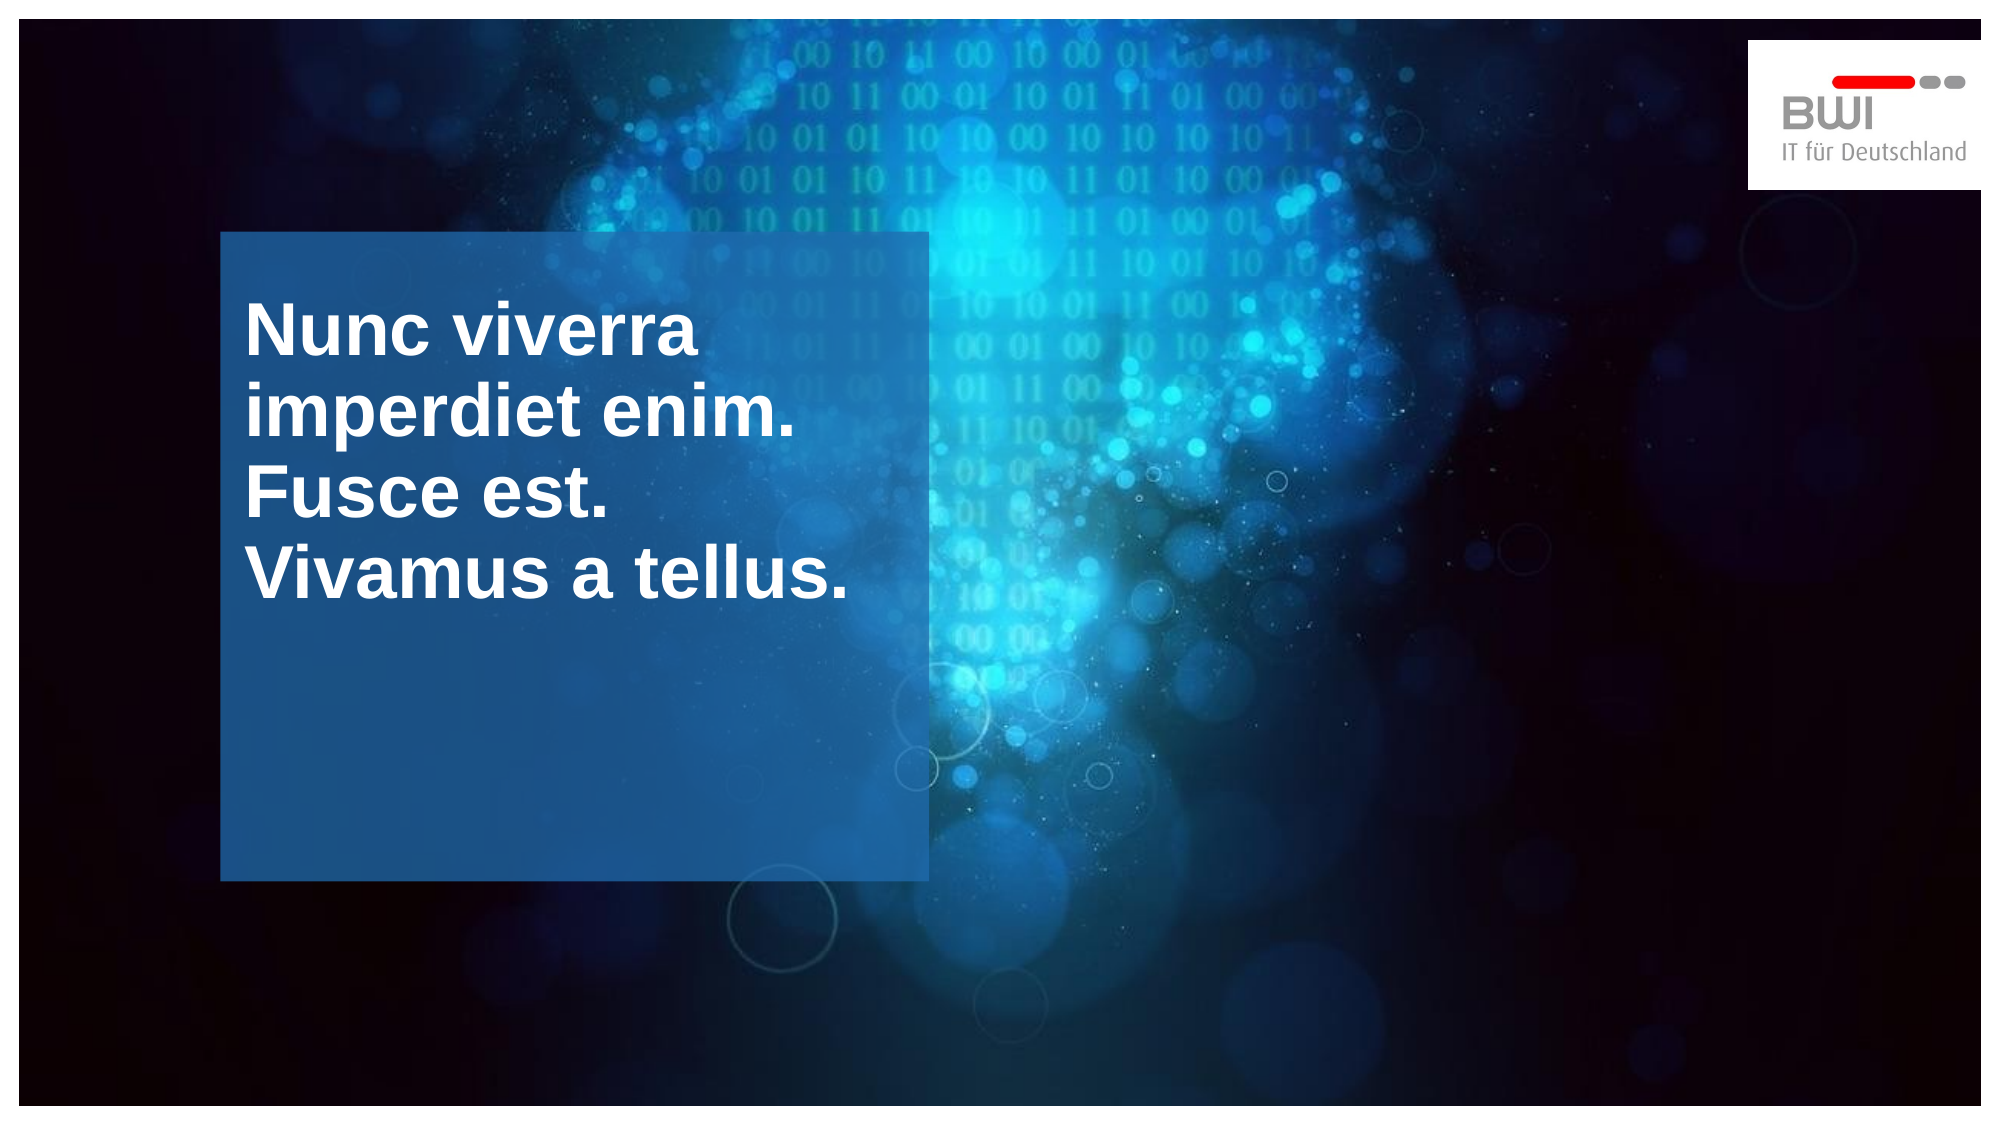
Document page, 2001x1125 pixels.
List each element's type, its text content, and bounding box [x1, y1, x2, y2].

title Nunc viverra imperdiet enim. Fusce est. Vivamus a tellus. [220, 231, 930, 882]
picture [19, 19, 2000, 1106]
picture [1033, 39, 1042, 44]
picture [1040, 47, 1045, 65]
